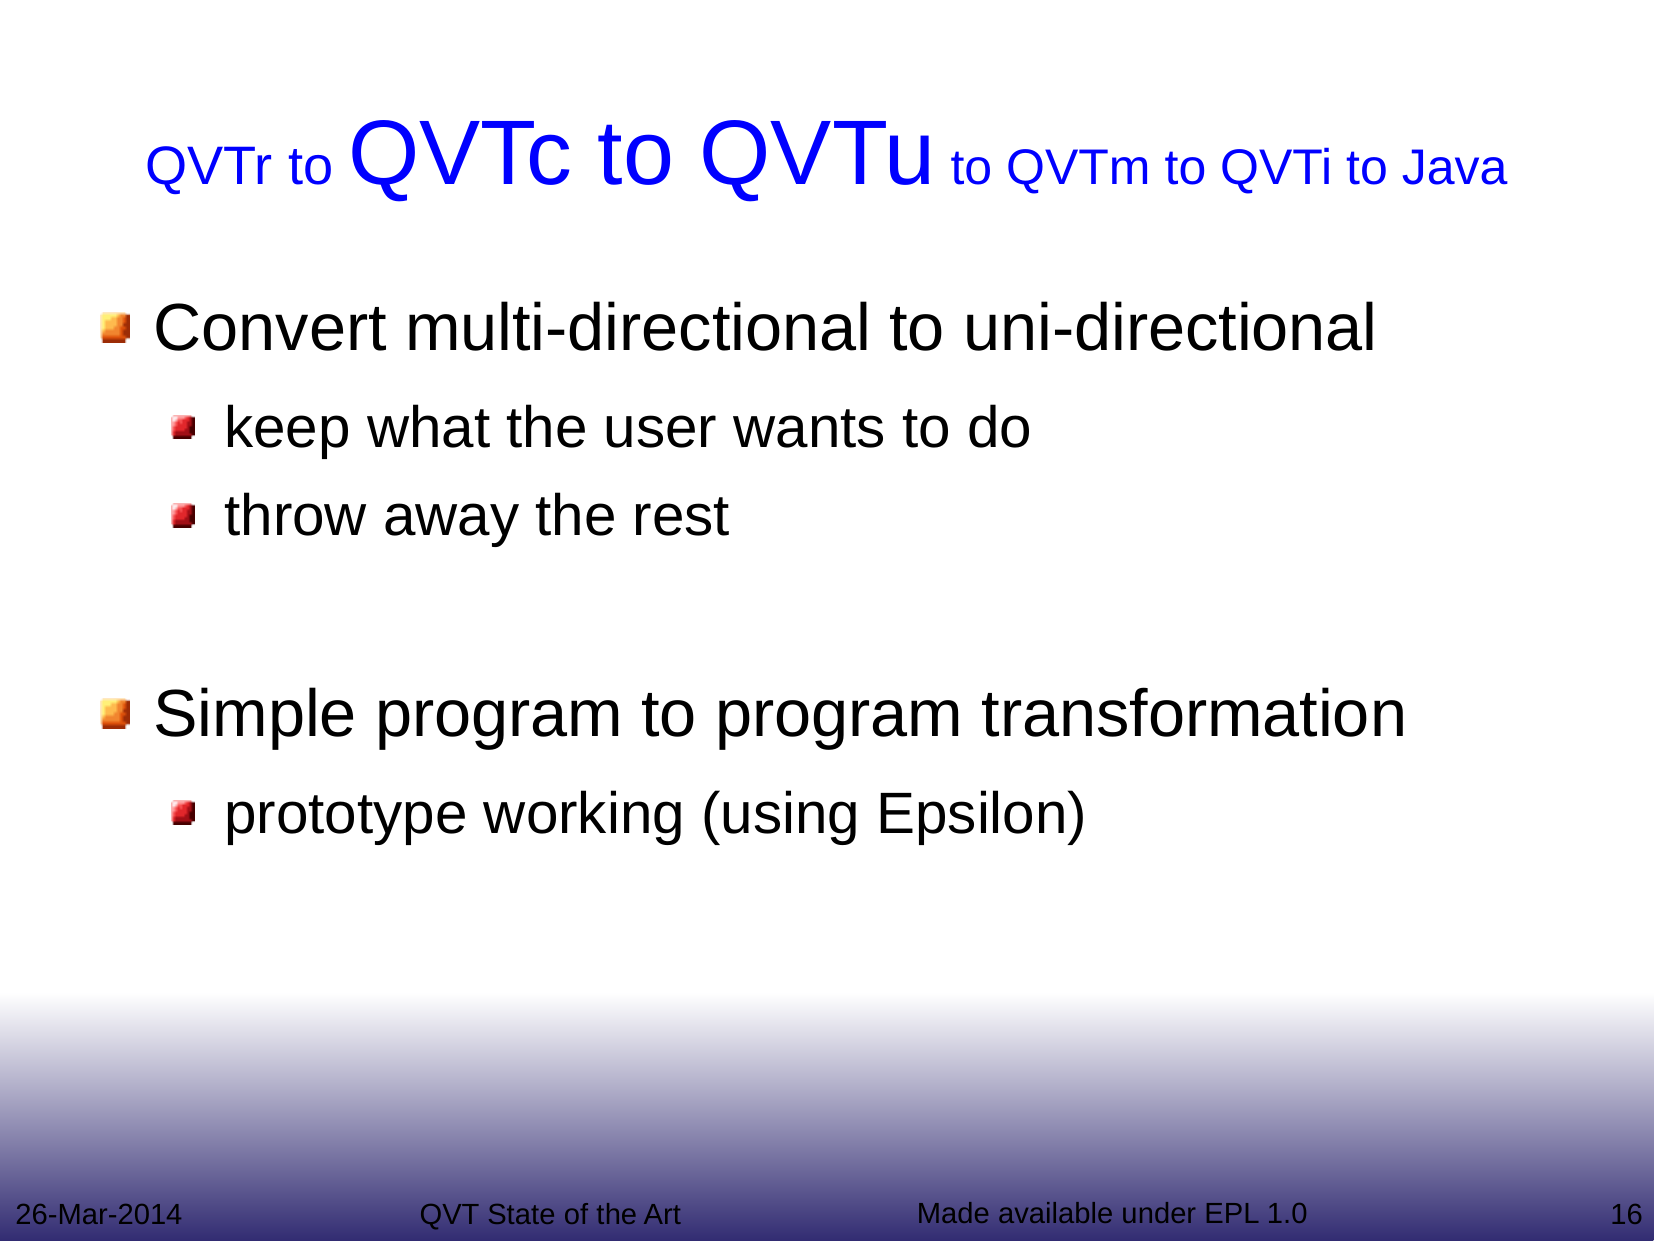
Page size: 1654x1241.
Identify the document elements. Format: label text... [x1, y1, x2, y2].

list Convert multi-directional to uni-directional keep what the user wants to do throw away the rest Simple program to program transformation prototype working (using Epsilon) [82, 290, 1571, 1109]
title QVTr to QVTc to QVTu to QVTm to QVTi to Java [82, 49, 1571, 257]
